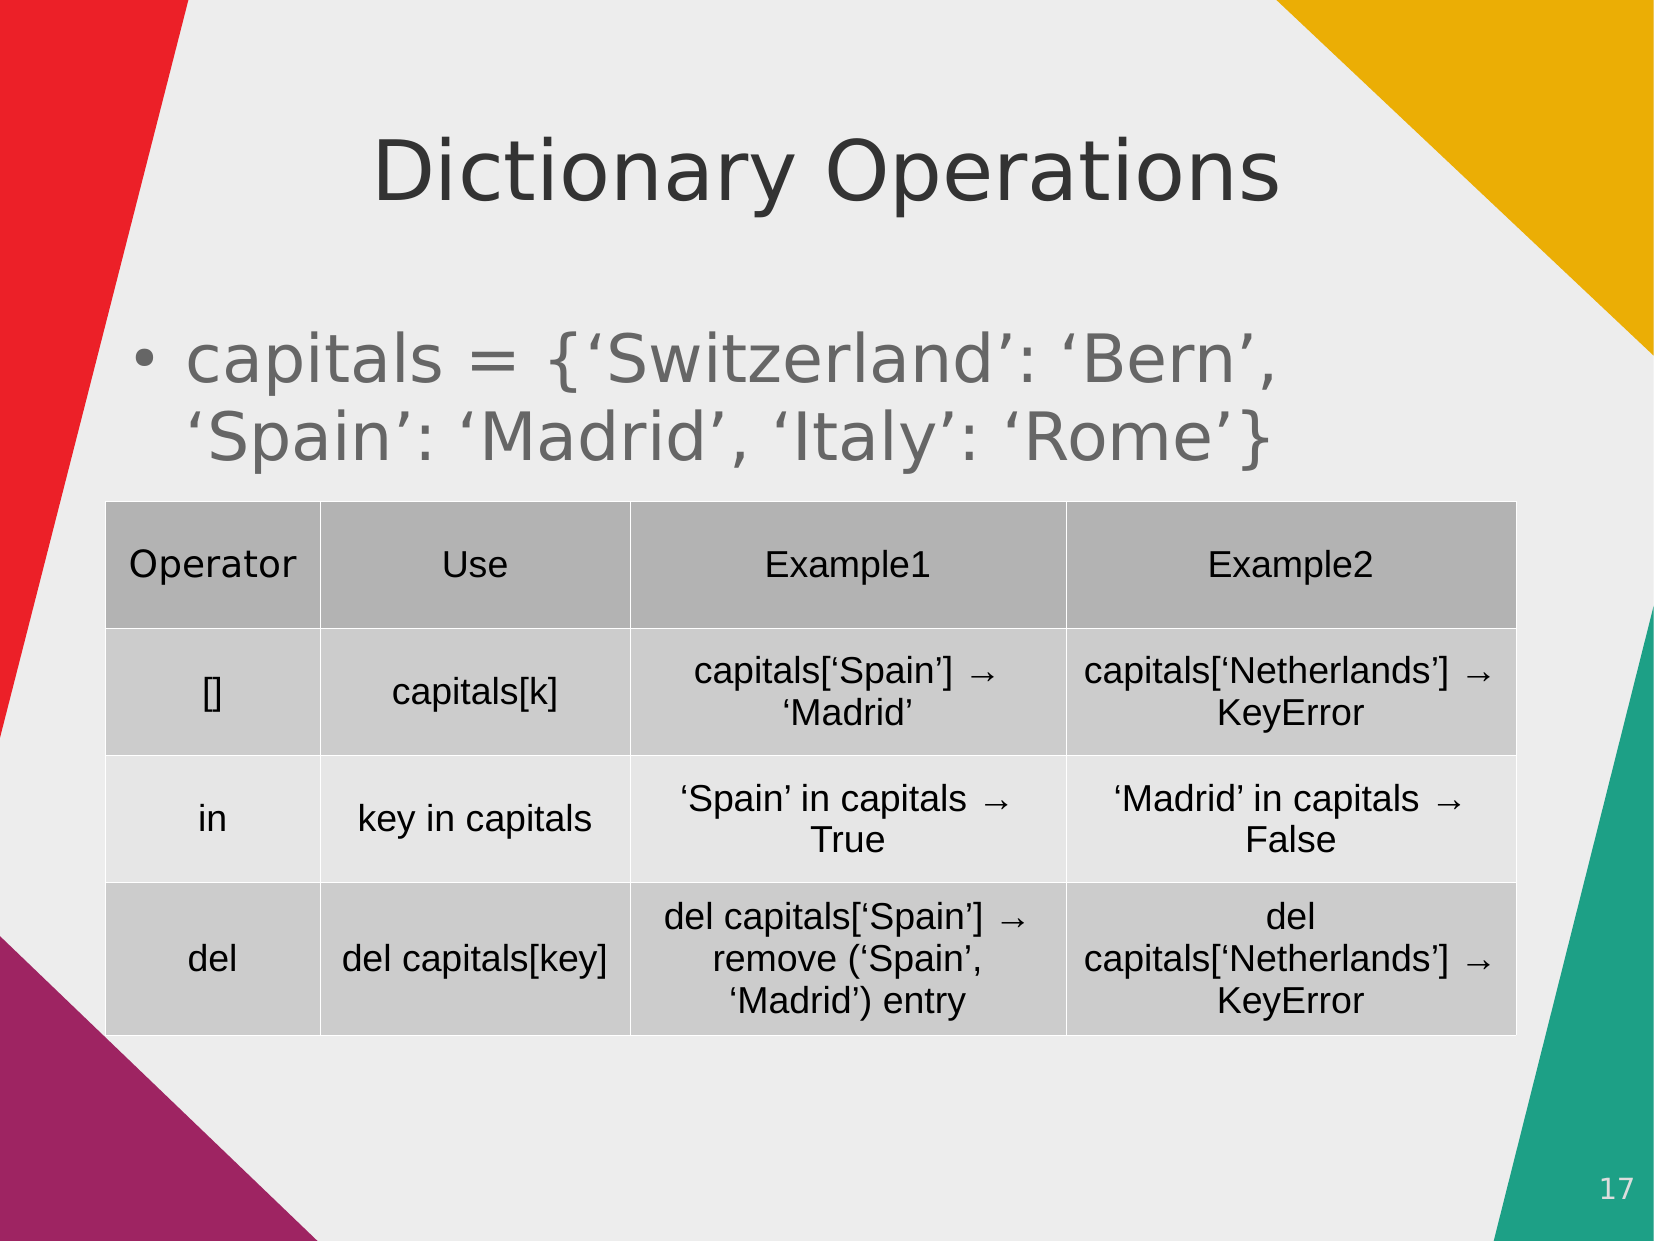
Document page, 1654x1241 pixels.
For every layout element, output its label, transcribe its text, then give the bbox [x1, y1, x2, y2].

table_header Example2 [1067, 502, 1516, 628]
table_cell del capitals[key] [321, 883, 630, 1035]
table_cell capitals[‘Spain’] → ‘Madrid’ [631, 629, 1066, 755]
table_cell in [106, 756, 320, 882]
table_cell del capitals[‘Netherlands’] → KeyError [1067, 883, 1516, 1035]
table_header Use [321, 502, 630, 628]
list capitals = {‘Switzerland’: ‘Bern’, ‘Spain’: ‘Madrid’, ‘Italy’: ‘Rome’} [114, 320, 1539, 1014]
table_cell del capitals[‘Spain’] → remove (‘Spain’, ‘Madrid’) entry [631, 883, 1066, 1035]
table_header Operator [106, 502, 320, 628]
table_header Example1 [631, 502, 1066, 628]
table_cell ‘Madrid’ in capitals → False [1067, 756, 1516, 882]
table_cell ‘Spain’ in capitals → True [631, 756, 1066, 882]
table_cell [] [106, 629, 320, 755]
title Dictionary Operations [114, 73, 1539, 271]
table_cell key in capitals [321, 756, 630, 882]
table_cell capitals[k] [321, 629, 630, 755]
table_cell capitals[‘Netherlands’] → KeyError [1067, 629, 1516, 755]
table_cell del [106, 883, 320, 1035]
